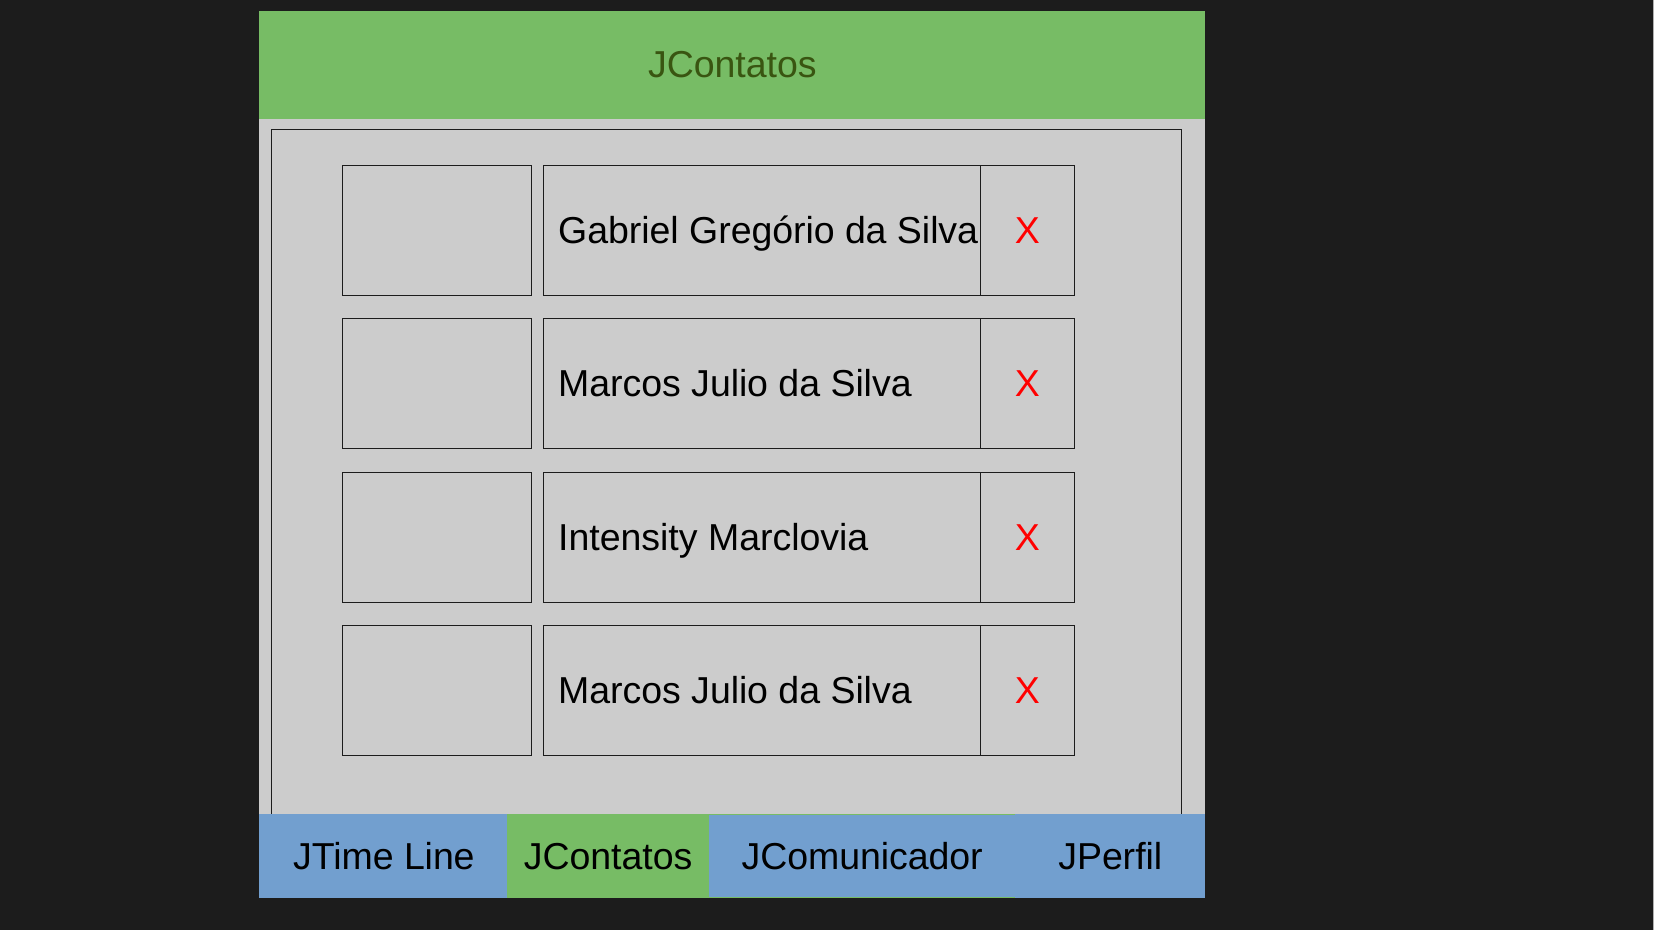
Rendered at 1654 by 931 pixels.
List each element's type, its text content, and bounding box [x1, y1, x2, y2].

text_box JContatos [507, 814, 708, 898]
text_box JTime Line [259, 814, 507, 898]
text_box X [980, 318, 1075, 449]
text_box JComunicador [708, 814, 1015, 898]
text_box [259, 119, 1205, 814]
text_box Marcos Julio da Silva [543, 318, 980, 449]
text_box X [980, 165, 1075, 296]
text_box Gabriel Gregório da Silva [543, 165, 980, 296]
text_box Marcos Julio da Silva [543, 625, 980, 756]
text_box X [980, 625, 1075, 756]
text_box JPerfil [1015, 814, 1205, 898]
text_box Intensity Marclovia [543, 472, 980, 603]
text_box JContatos [259, 11, 1205, 119]
text_box X [980, 472, 1075, 603]
